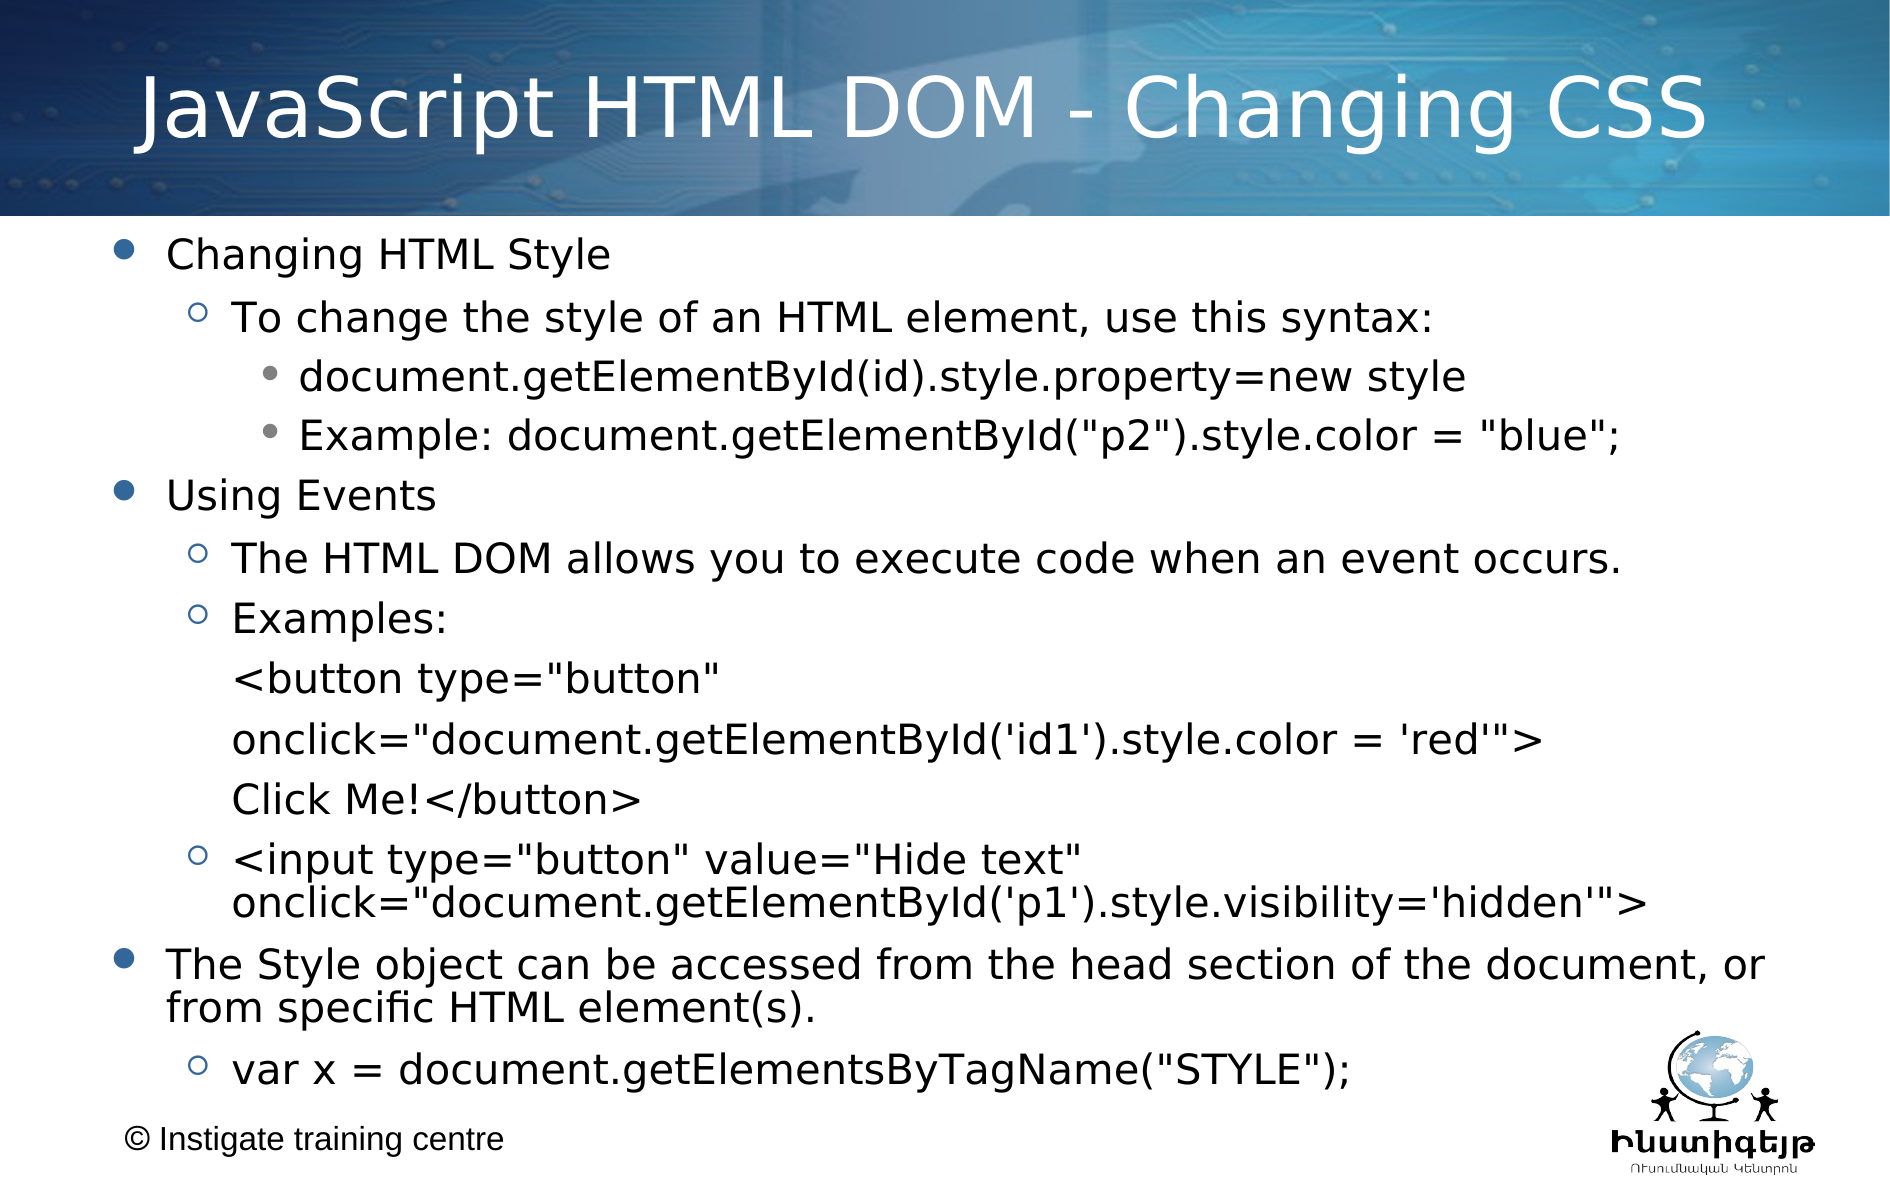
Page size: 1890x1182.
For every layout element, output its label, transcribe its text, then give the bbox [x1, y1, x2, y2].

list Changing HTML Style To change the style of an HTML element, use this syntax: document.getElementById(id).style.property=new style Example: document.getElementById("p2").style.color = "blue"; Using Events The HTML DOM allows you to execute code when an event occurs. Examples: <button type="button" onclick="document.getElementById('id1').style.color = 'red'"> Click Me!</button> <input type="button" value="Hide text" onclick="document.getElementById('p1').style.visibility='hidden'"> The Style object can be accessed from the head section of the document, or from specific HTML element(s). var x = document.getElementsByTagName("STYLE"); [110, 235, 1801, 267]
text_box JavaScript HTML DOM - Changing CSS [138, 82, 1801, 87]
picture [0, 0, 1890, 216]
picture [1612, 1030, 1815, 1175]
